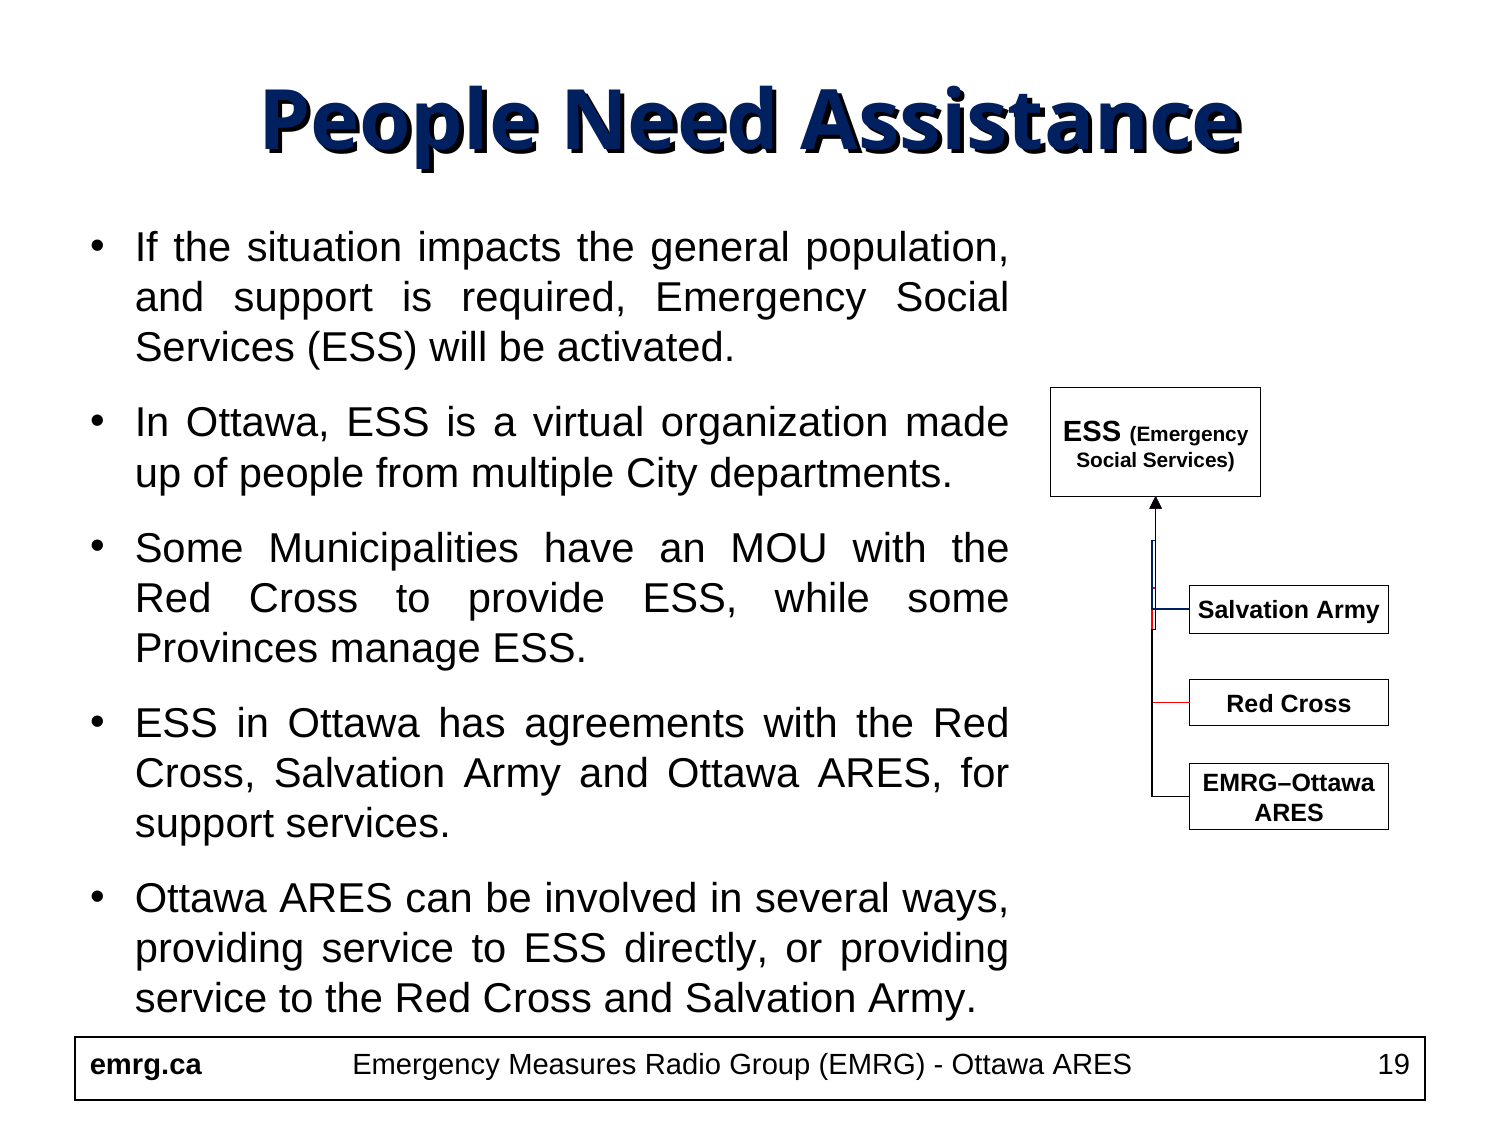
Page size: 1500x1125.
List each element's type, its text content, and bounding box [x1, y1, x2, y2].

text_box <number> [1246, 1037, 1426, 1103]
text_box EMRG–Ottawa ARES [1189, 763, 1389, 830]
text_box ESS (Emergency Social Services) [1050, 387, 1261, 497]
text_box Emergency Measures Radio Group (EMRG) - Ottawa ARES [247, 1037, 1238, 1103]
text_box Salvation Army [1189, 585, 1389, 633]
list If the situation impacts the general population, and support is required, Emergency Social Services (ESS) will be activated. In Ottawa, ESS is a virtual organization made up of people from multiple City departments. Some Municipalities have an MOU with the Red Cross to provide ESS, while some Provinces manage ESS. ESS in Ottawa has agreements with the Red Cross, Salvation Army and Ottawa ARES, for support services. Ottawa ARES can be involved in several ways, providing service to ESS directly, or providing service to the Red Cross and Salvation Army. [74, 212, 1025, 1038]
title People Need Assistance [75, 45, 1426, 187]
text_box Red Cross [1189, 679, 1389, 726]
